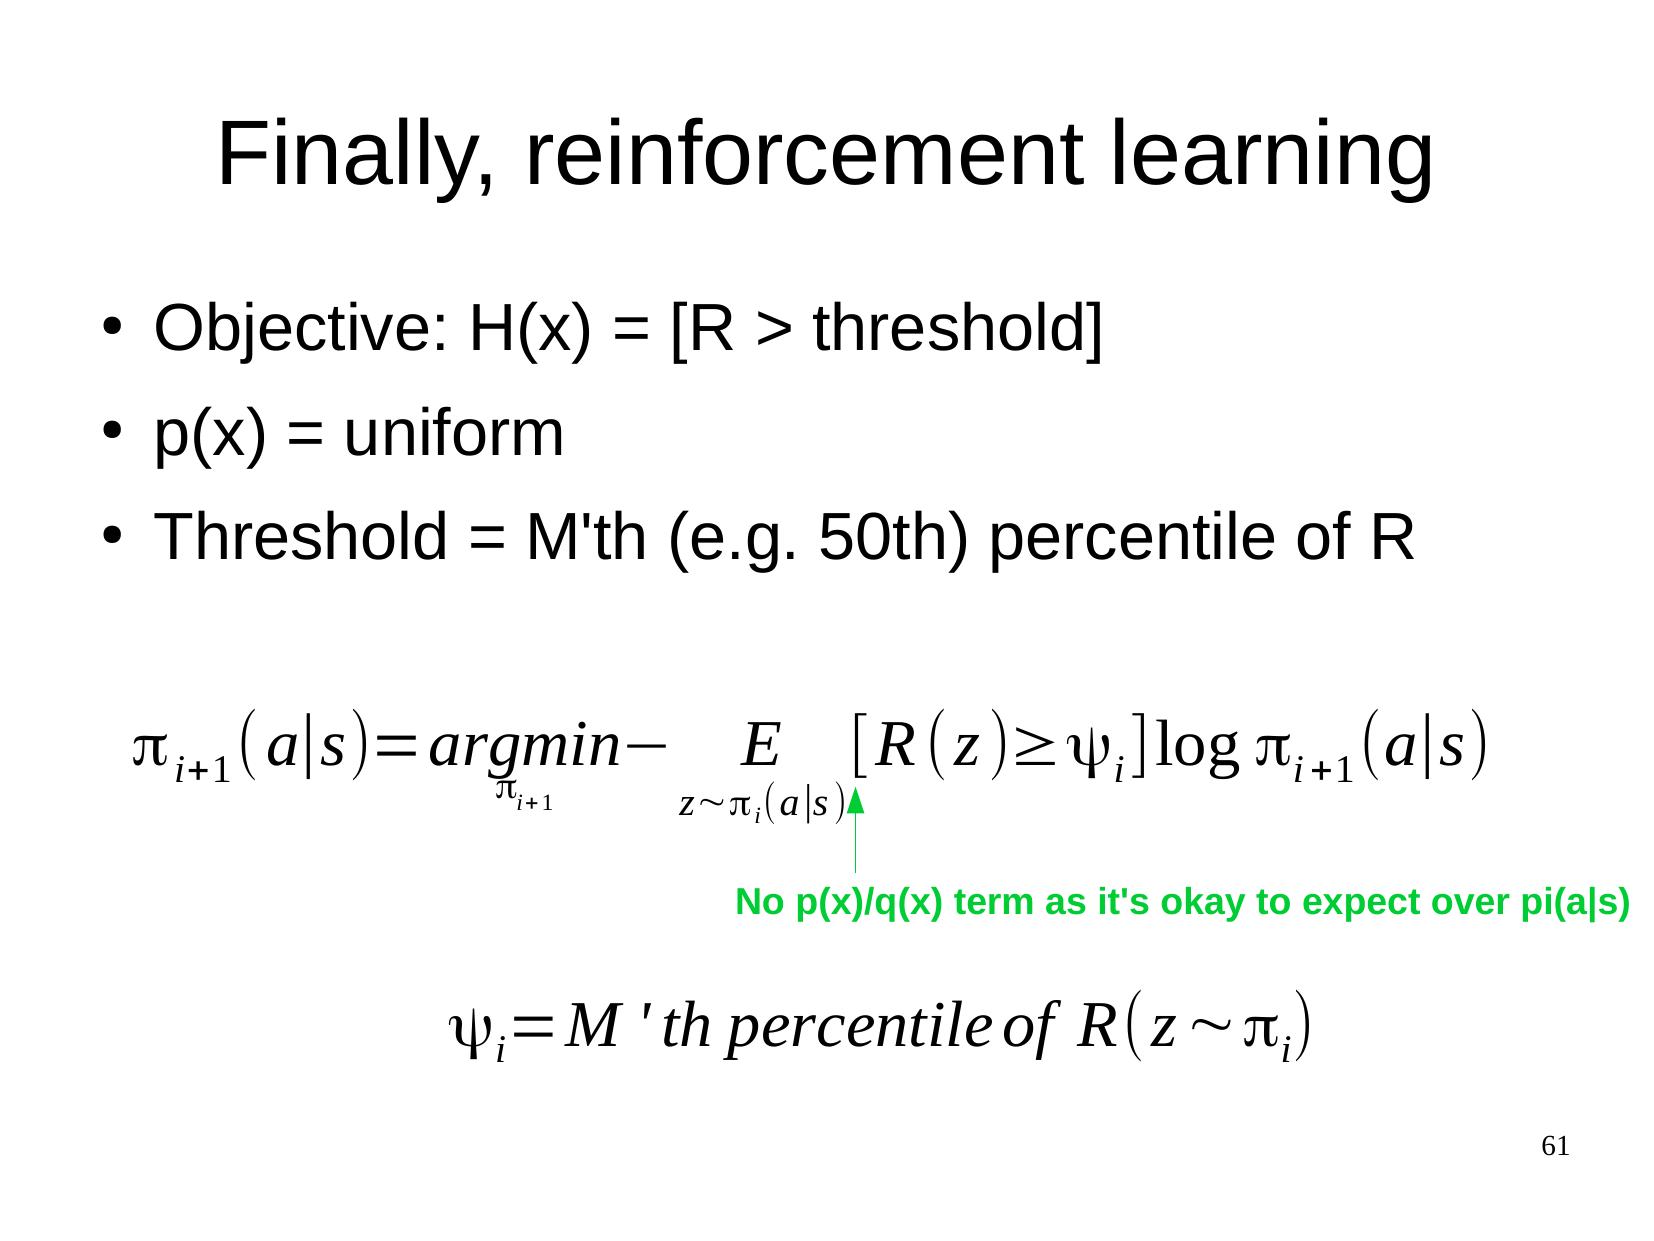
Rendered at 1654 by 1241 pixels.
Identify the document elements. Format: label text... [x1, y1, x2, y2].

chart [428, 984, 1333, 1070]
chart [115, 704, 1508, 831]
list Objective: H(x) = [R > threshold] p(x) = uniform Threshold = M'th (e.g. 50th) percentile of R [82, 290, 1571, 1241]
title Finally, reinforcement learning [82, 49, 1571, 257]
text_box No p(x)/q(x) term as it's okay to expect over pi(a|s) [720, 872, 1647, 930]
